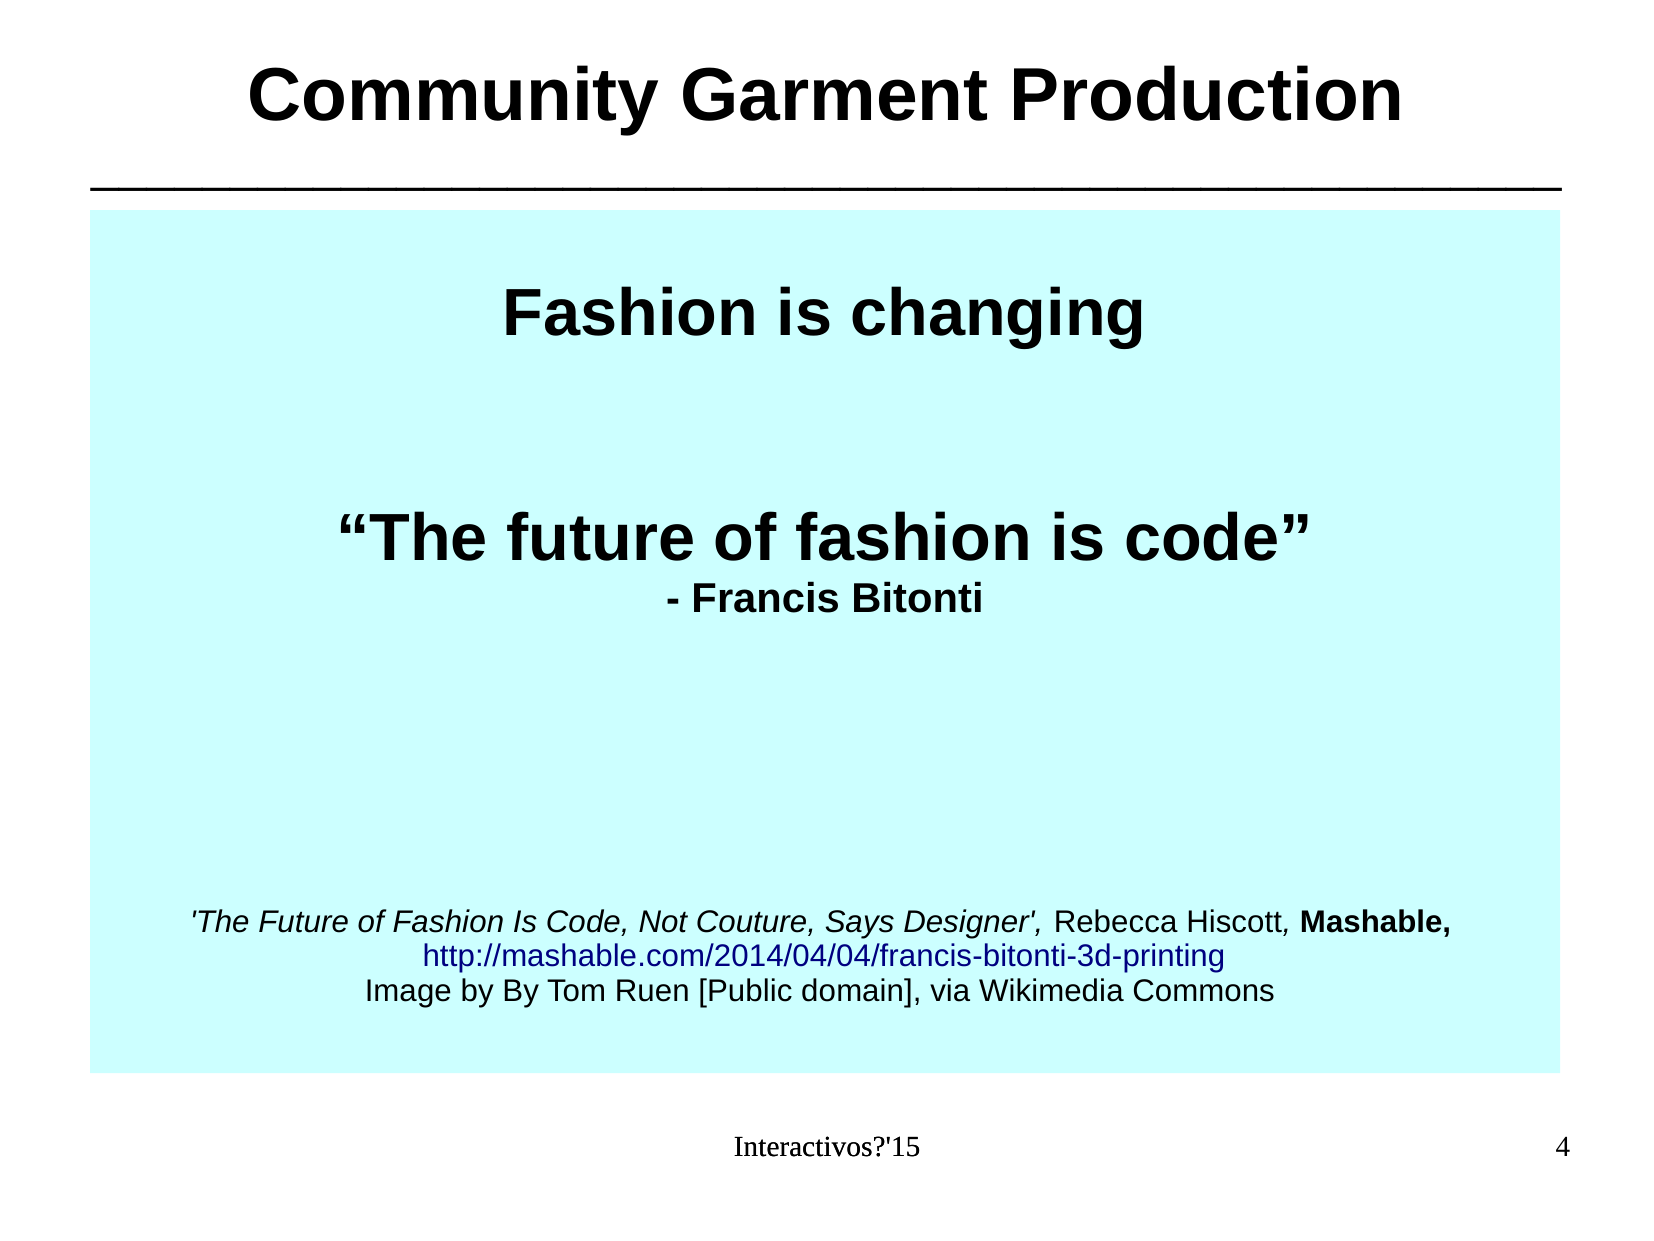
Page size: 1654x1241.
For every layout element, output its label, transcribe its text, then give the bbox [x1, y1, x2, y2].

subtitle Fashion is changing “The future of fashion is code” - Francis Bitonti 'The Future of Fashion Is Code, Not Couture, Says Designer', Rebecca Hiscott, Mashable, http://mashable.com/2014/04/04/francis-bitonti-3d-printing Image by By Tom Ruen [Public domain], via Wikimedia Commons [90, 210, 1561, 1074]
title Community Garment Production _____________________________________________________ [82, 49, 1571, 196]
